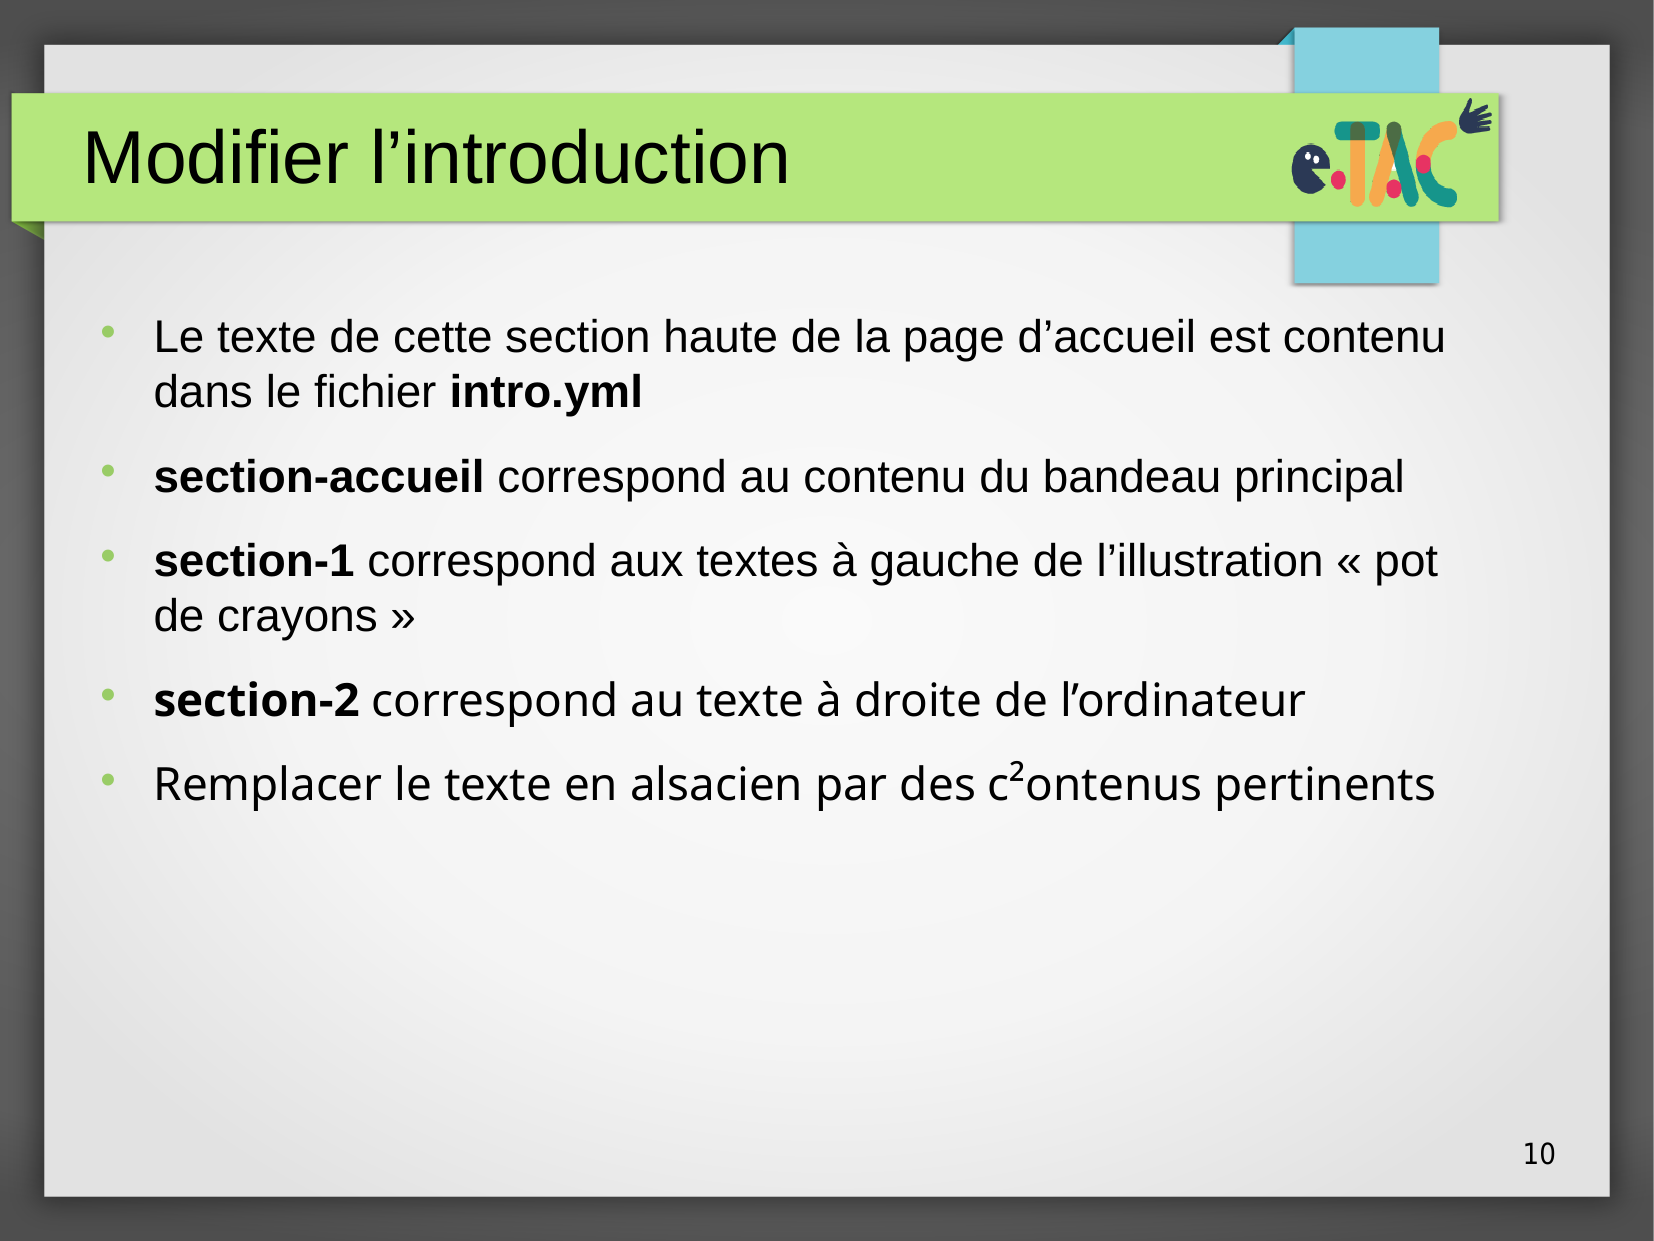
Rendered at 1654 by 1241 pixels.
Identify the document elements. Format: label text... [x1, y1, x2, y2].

text_box Le texte de cette section haute de la page d’accueil est contenu dans le fichier intro.yml section-accueil correspond au contenu du bandeau principal section-1 correspond aux textes à gauche de l’illustration « pot de crayons » section-2 correspond au texte à droite de l’ordinateur Remplacer le texte en alsacien par des c²ontenus pertinents [82, 307, 1477, 1015]
picture [0, 0, 1654, 1241]
text_box Modifier l’introduction [82, 94, 1264, 213]
